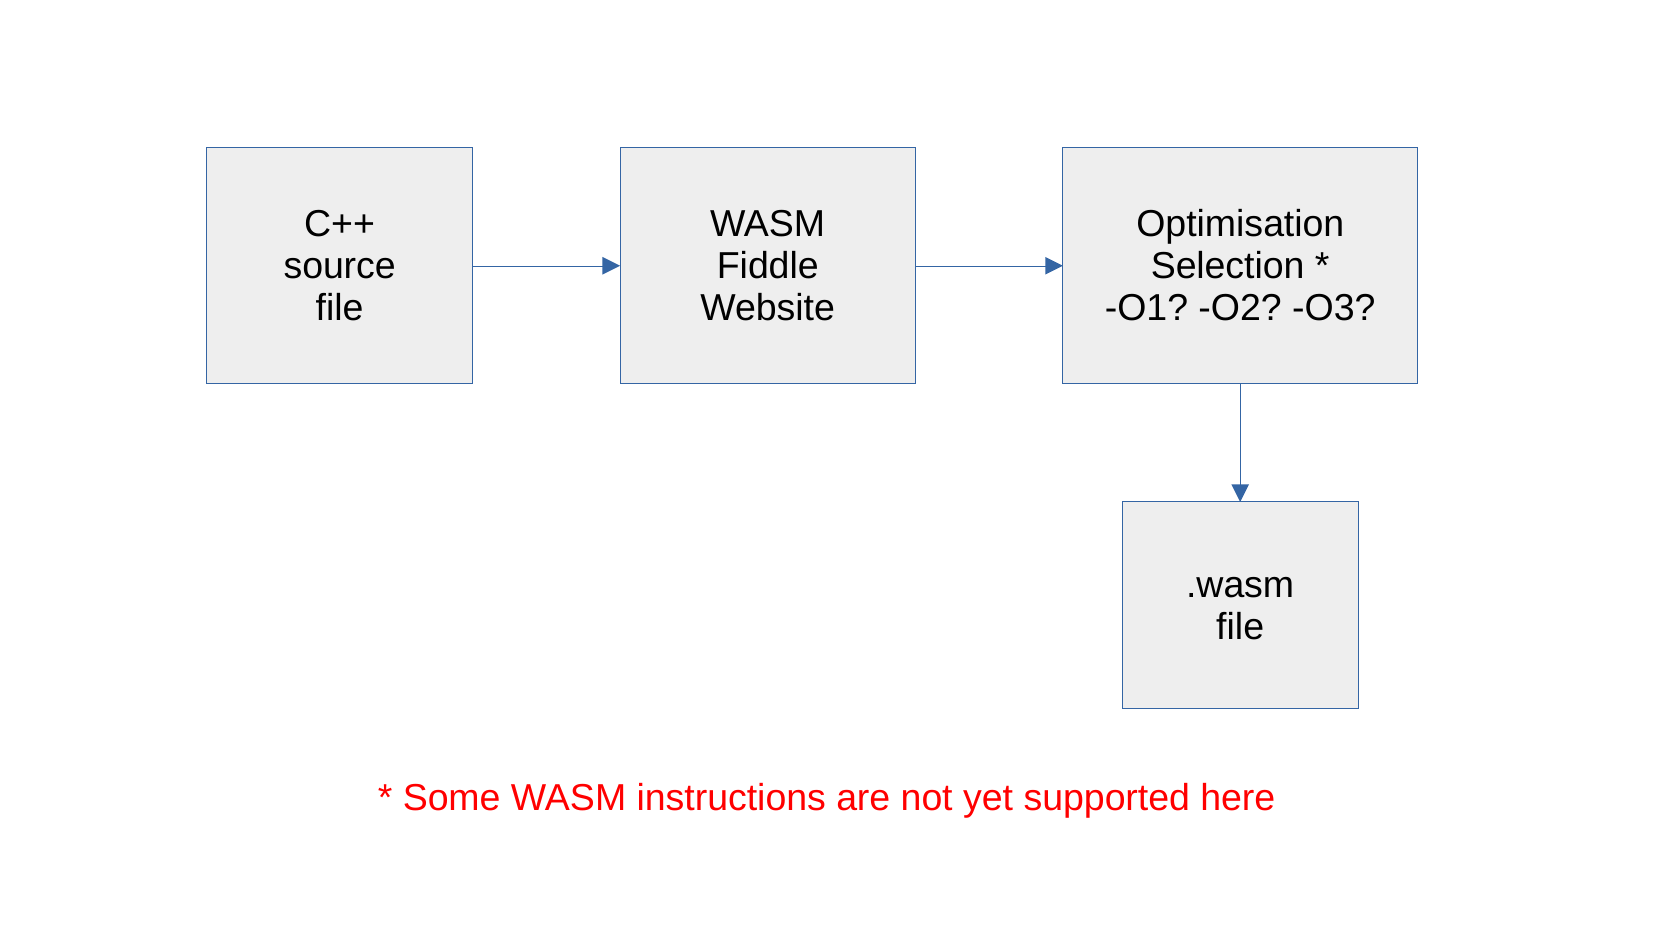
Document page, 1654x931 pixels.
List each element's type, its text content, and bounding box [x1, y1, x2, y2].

text_box C++ source file [206, 147, 473, 384]
text_box * Some WASM instructions are not yet supported here [354, 767, 1300, 827]
text_box Optimisation Selection * -O1? -O2? -O3? [1062, 147, 1418, 384]
text_box .wasm file [1122, 501, 1359, 709]
text_box WASM Fiddle Website [620, 147, 916, 384]
